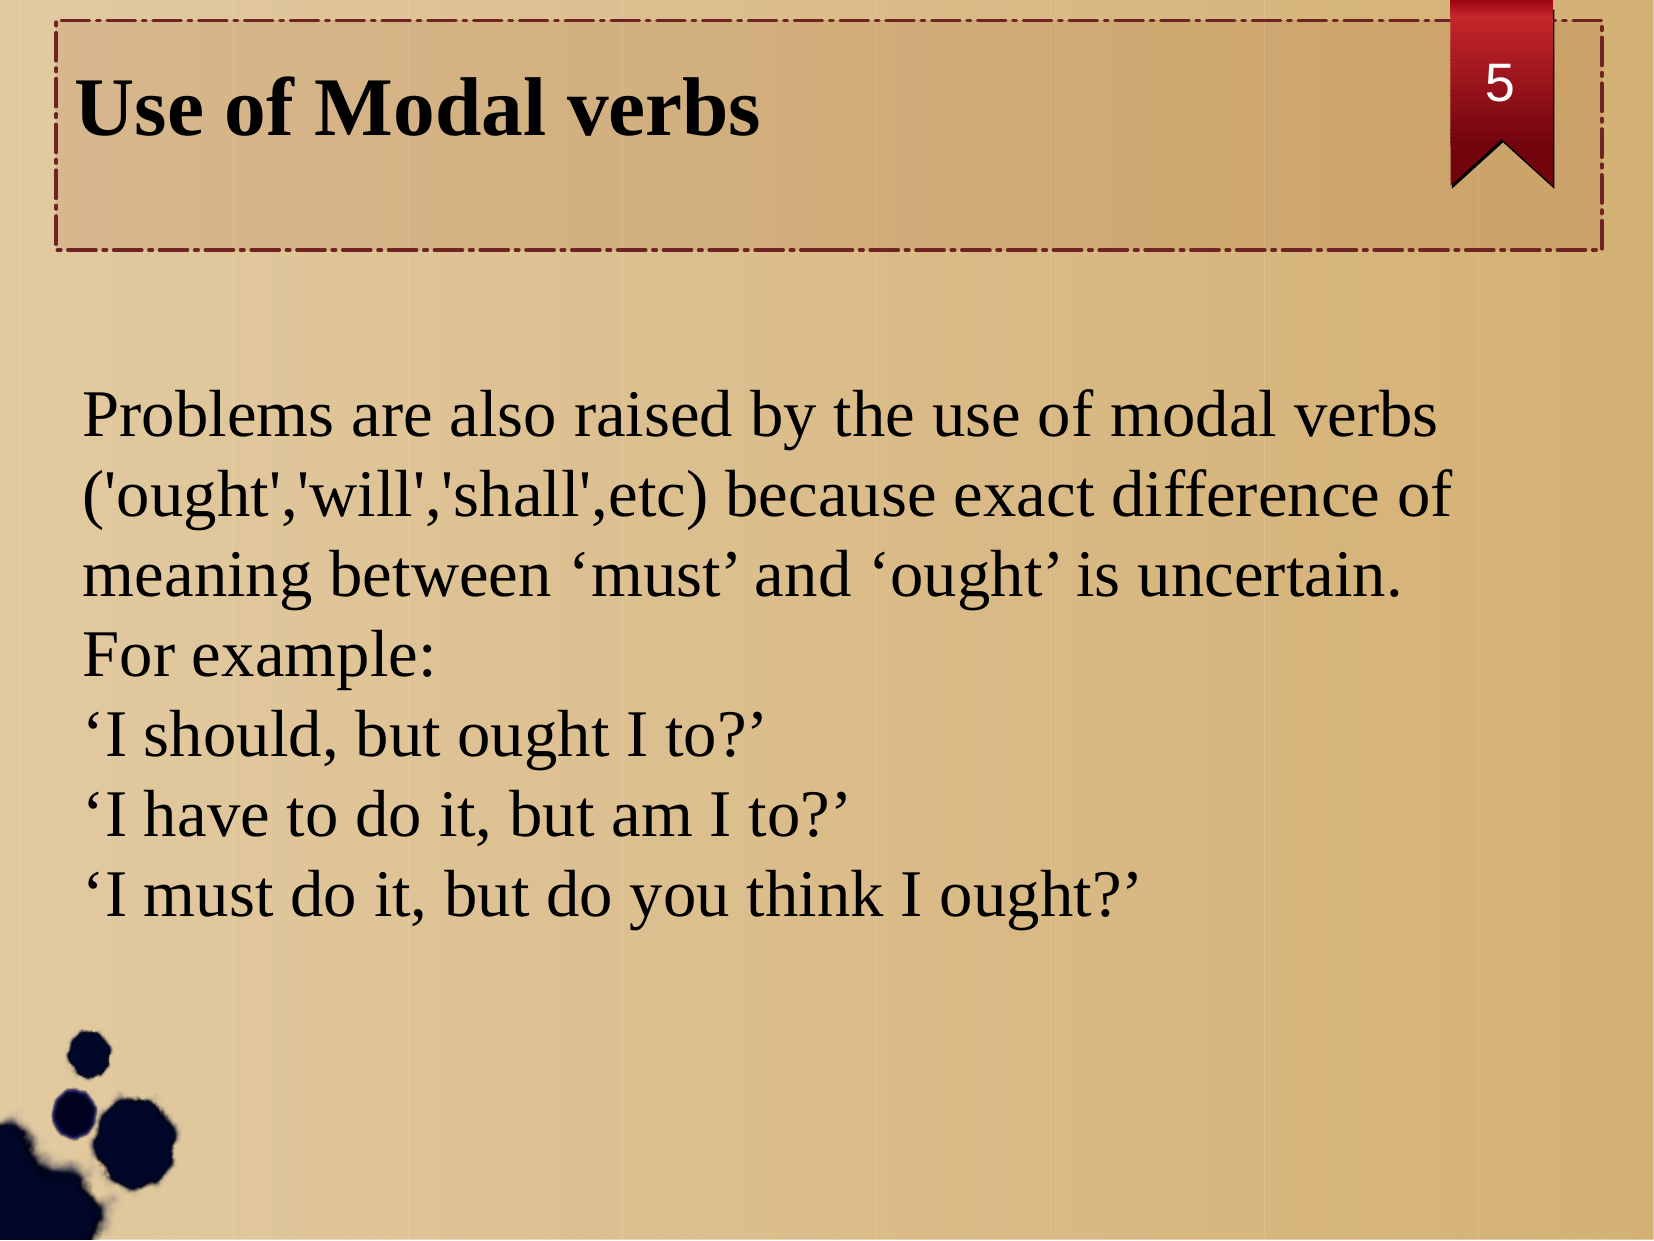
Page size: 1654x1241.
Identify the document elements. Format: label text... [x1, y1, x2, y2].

text_box Use of Modal verbs [60, 53, 916, 161]
text_box 5 [1455, 45, 1546, 121]
text_box Problems are also raised by the use of modal verbs ('ought','will','shall',etc) because exact difference of meaning between ‘must’ and ‘ought’ is uncertain. For example: ‘I should, but ought I to?’ ‘I have to do it, but am I to?’ ‘I must do it, but do you think I ought?’ [82, 290, 1571, 1010]
